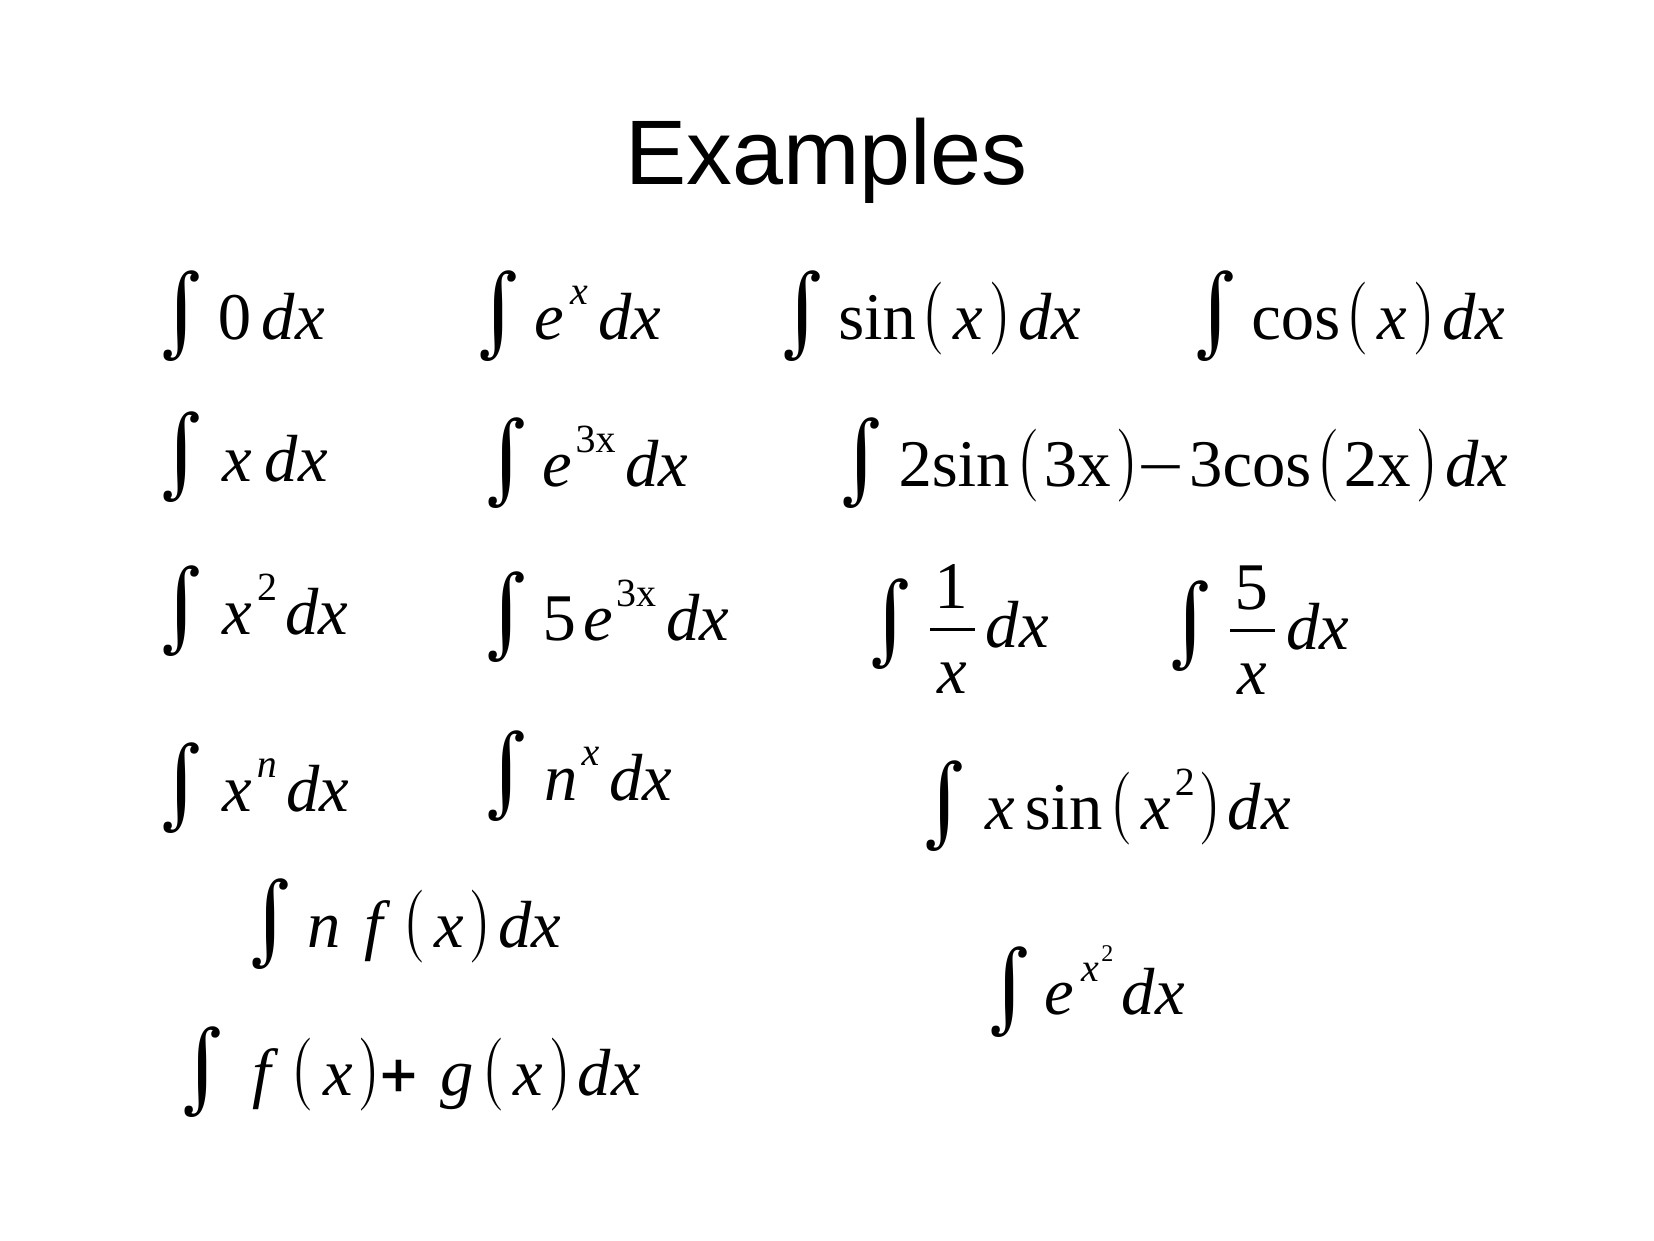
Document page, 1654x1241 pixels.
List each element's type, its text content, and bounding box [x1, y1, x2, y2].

chart [1181, 265, 1514, 366]
chart [974, 939, 1194, 1042]
chart [472, 567, 739, 668]
chart [236, 874, 570, 975]
chart [168, 1021, 650, 1123]
chart [147, 561, 358, 662]
chart [826, 413, 1517, 514]
chart [147, 738, 358, 839]
chart [1156, 550, 1359, 709]
chart [768, 265, 1091, 366]
chart [910, 756, 1300, 857]
chart [147, 407, 337, 508]
title Examples [82, 49, 1571, 257]
chart [856, 549, 1059, 708]
chart [147, 265, 334, 366]
chart [472, 726, 682, 827]
chart [472, 413, 698, 514]
chart [463, 265, 671, 366]
